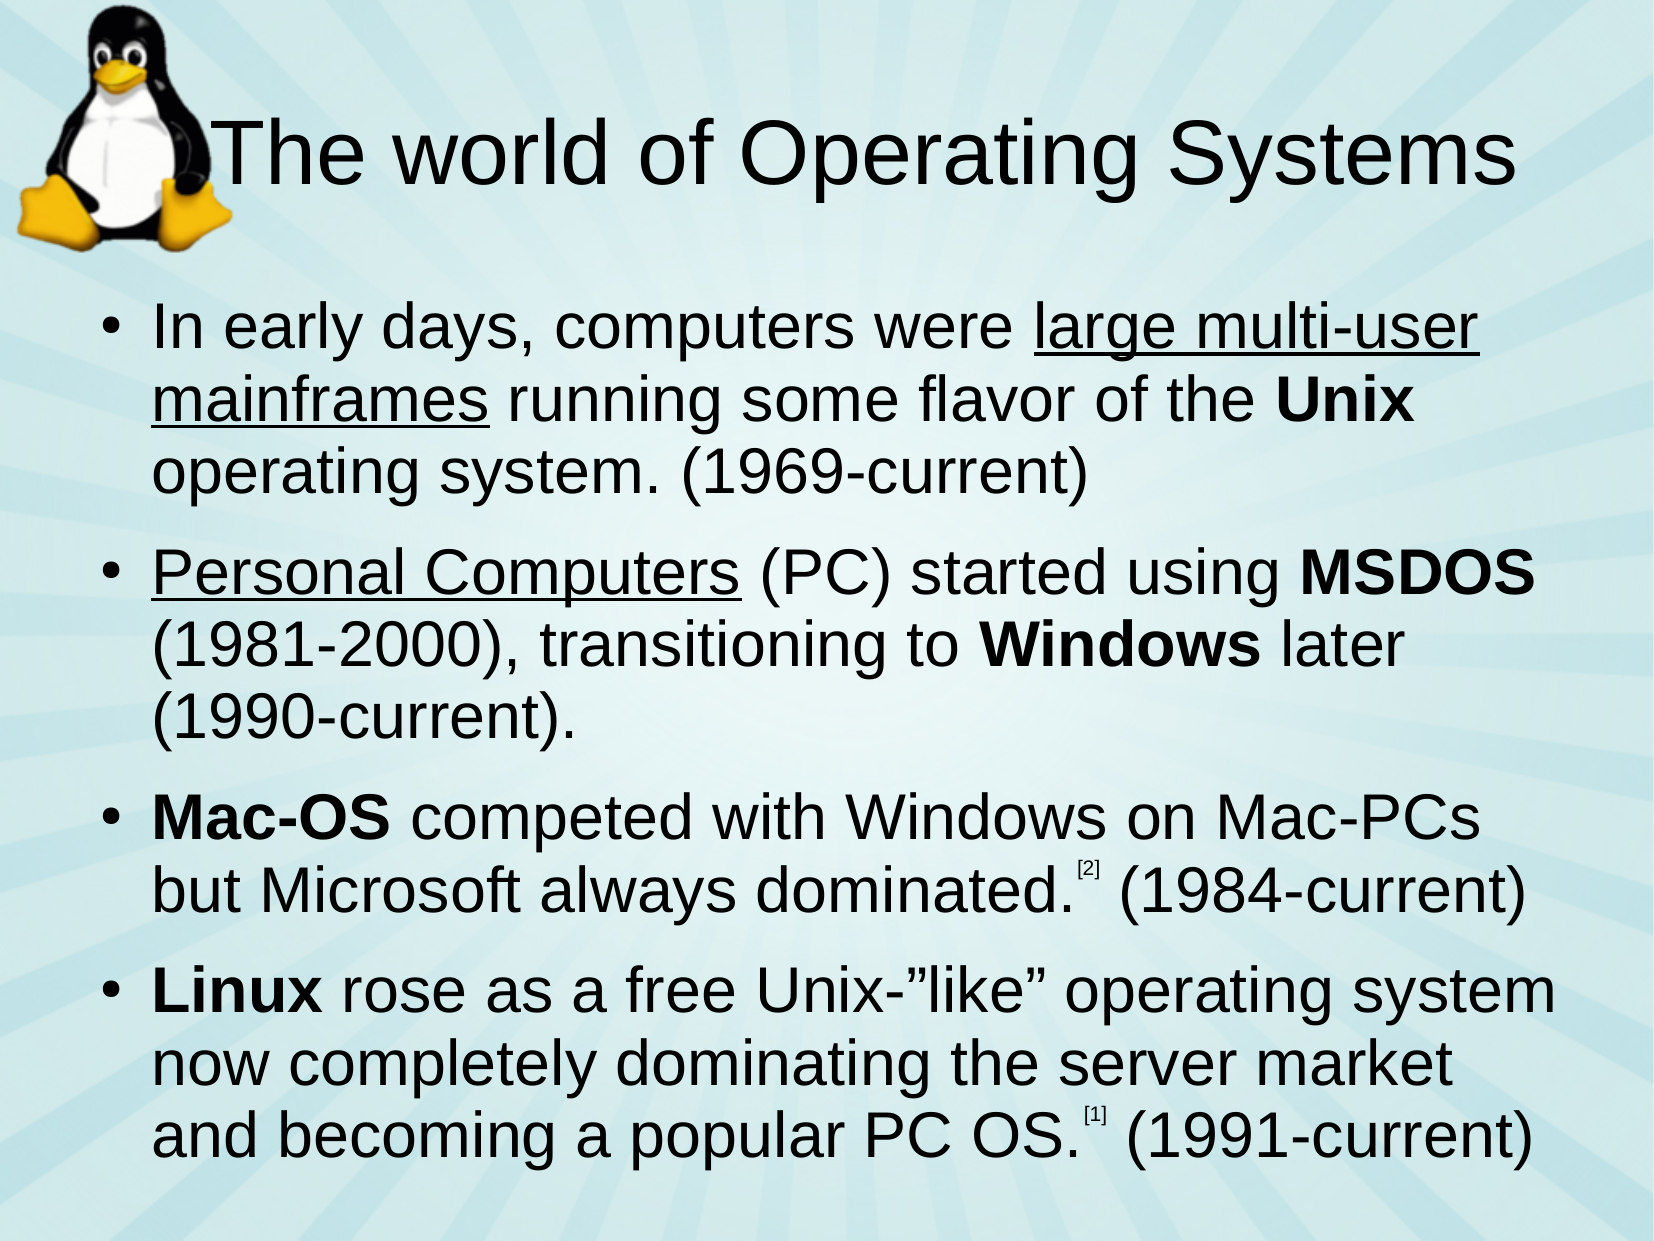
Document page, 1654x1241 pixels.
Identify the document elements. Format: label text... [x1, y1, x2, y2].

list In early days, computers were large multi-user mainframes running some flavor of the Unix operating system. (1969-current) Personal Computers (PC) started using MSDOS (1981-2000), transitioning to Windows later (1990-current). Mac-OS competed with Windows on Mac-PCs but Microsoft always dominated.[2] (1984-current) Linux rose as a free Unix-”like” operating system now completely dominating the server market and becoming a popular PC OS.[1] (1991-current) [82, 290, 1571, 1201]
picture [0, 0, 1654, 1241]
title The world of Operating Systems [82, 49, 1571, 257]
